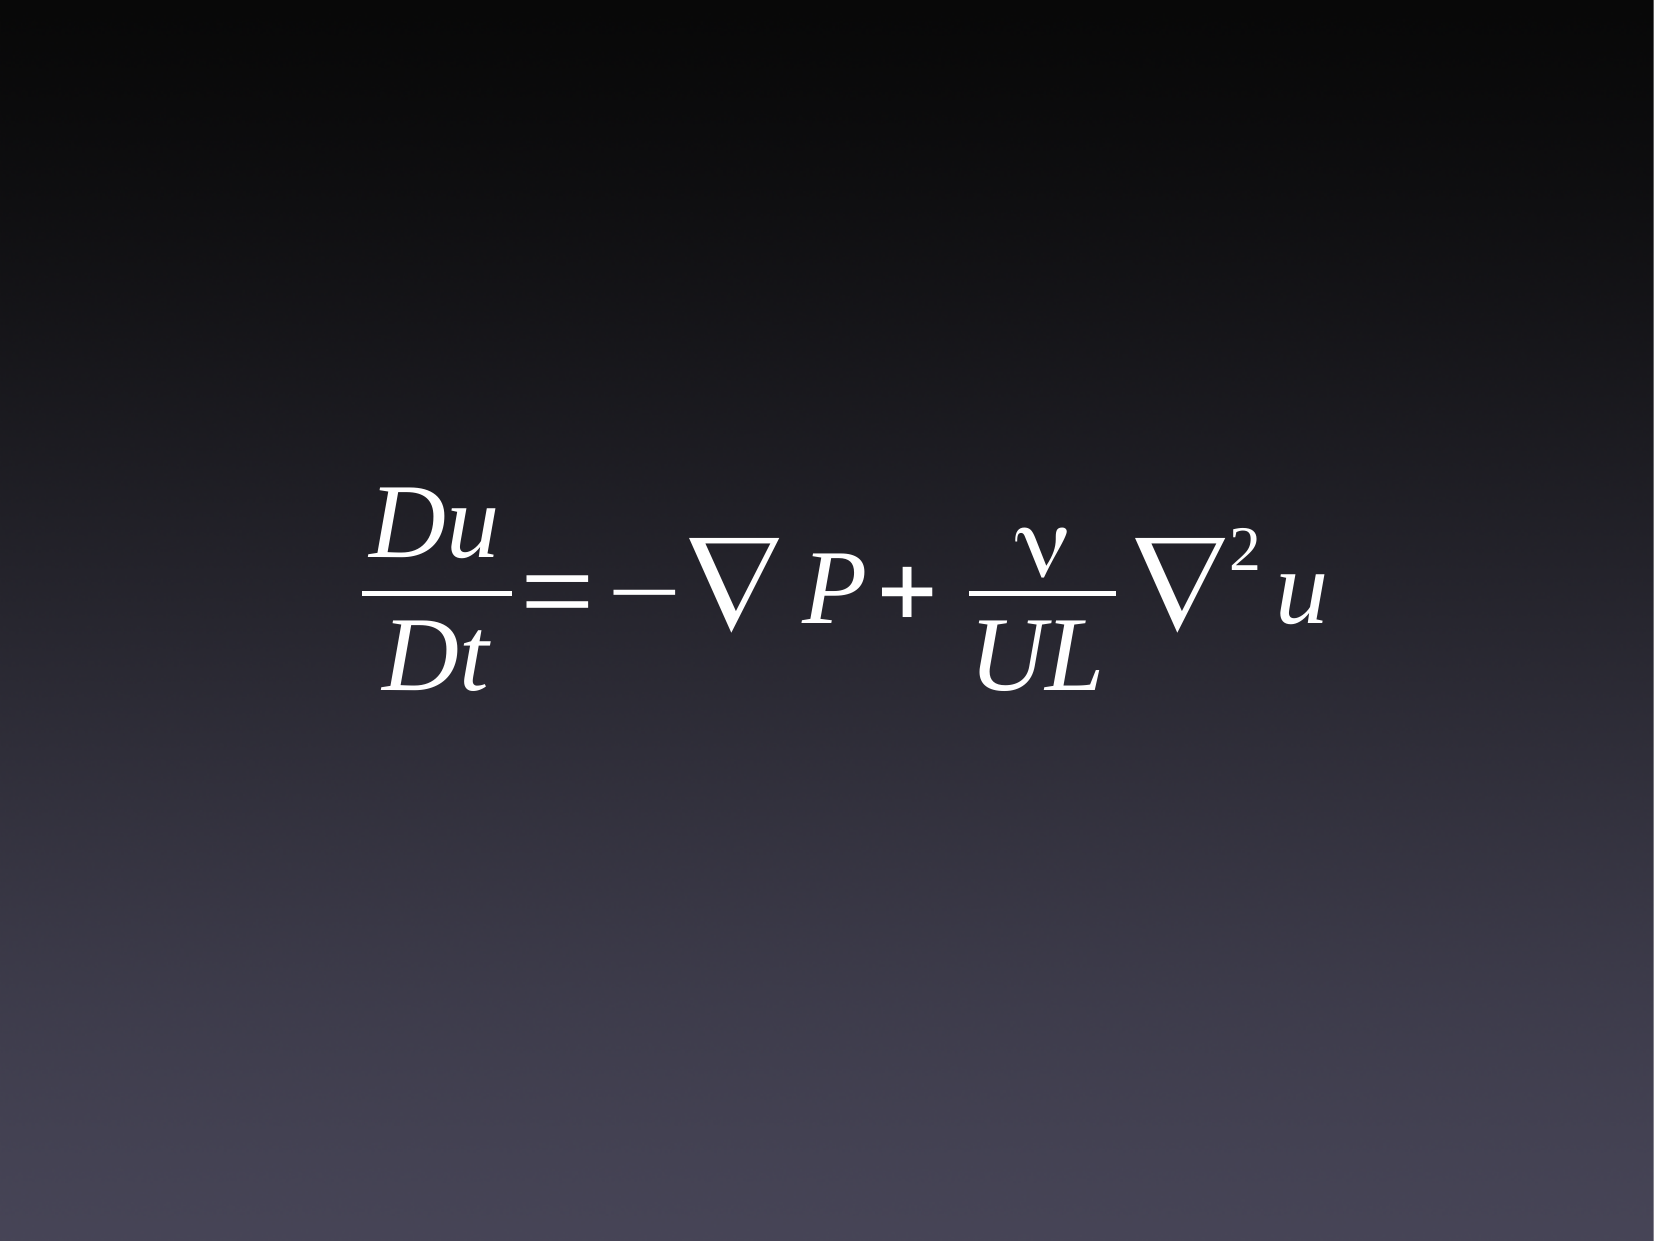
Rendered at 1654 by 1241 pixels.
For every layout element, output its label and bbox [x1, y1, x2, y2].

picture [0, 0, 1654, 1241]
chart [329, 464, 1354, 717]
